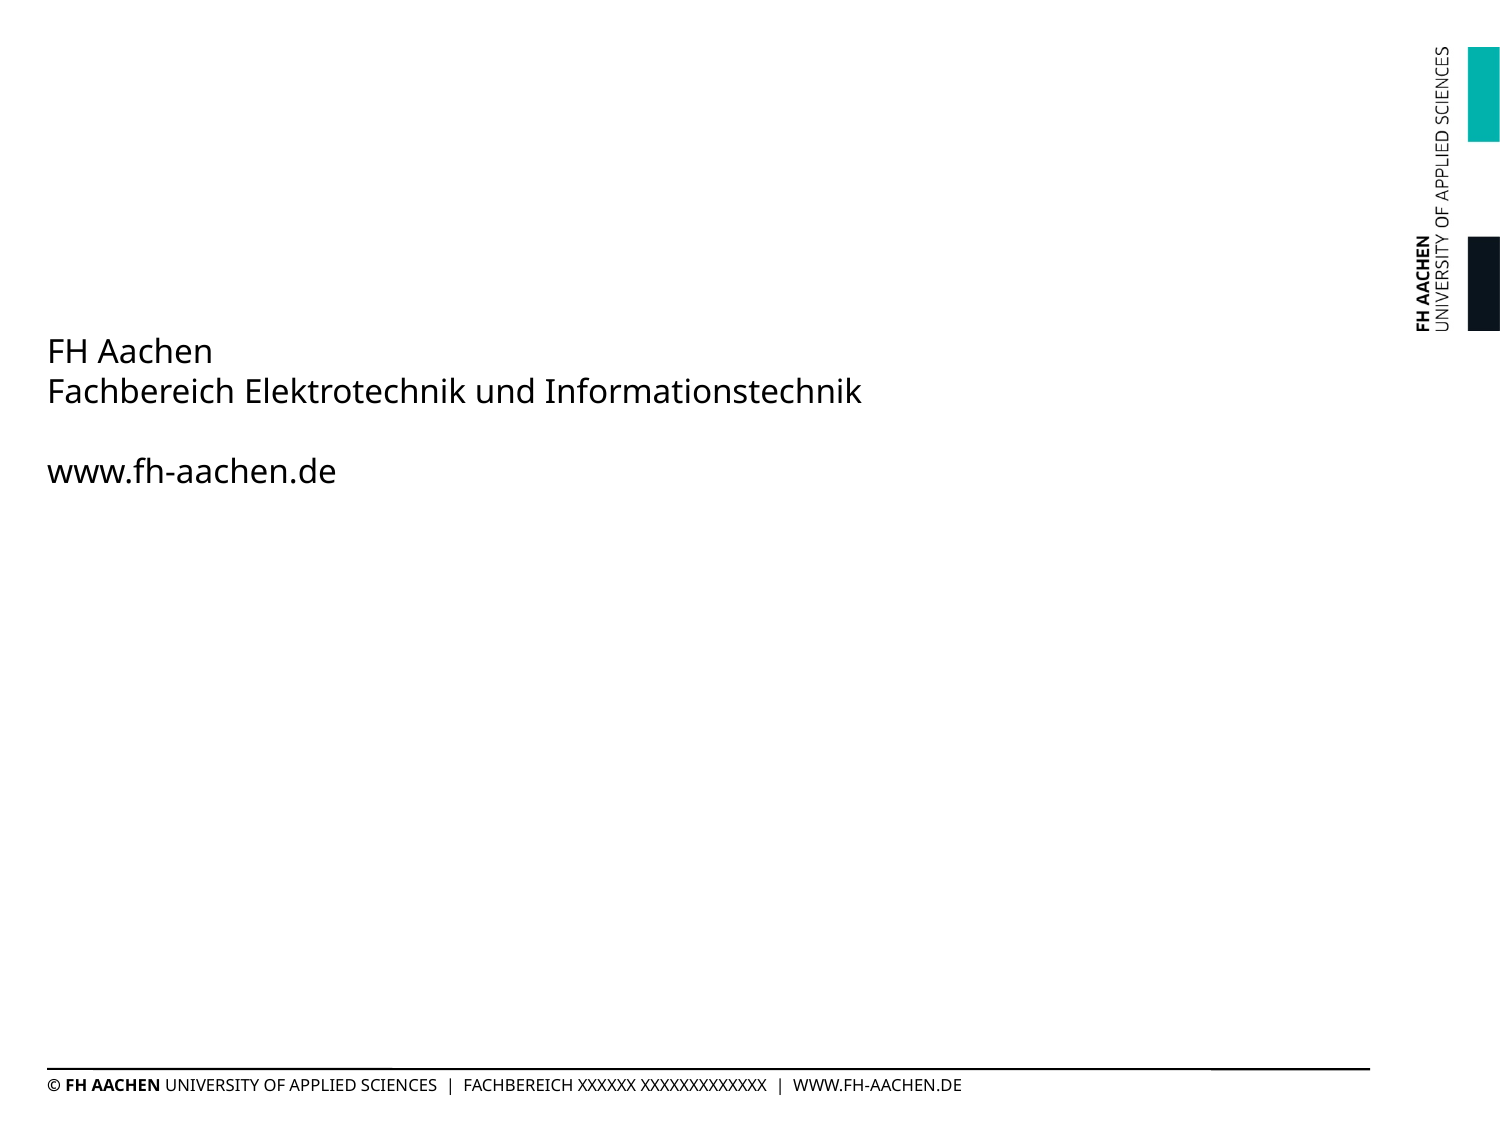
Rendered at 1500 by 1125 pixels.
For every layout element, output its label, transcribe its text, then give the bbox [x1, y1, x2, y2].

picture [1404, 47, 1500, 331]
footer © FH AACHEN UNIVERSITY OF APPLIED SCIENCES | FACHBEREICH XXXXXX XXXXXXXXXXXXX | WWW.FH-AACHEN.DE [47, 1074, 1370, 1111]
title FH Aachen Fachbereich Elektrotechnik und Informationstechnik www.fh-aachen.de [47, 330, 1370, 744]
